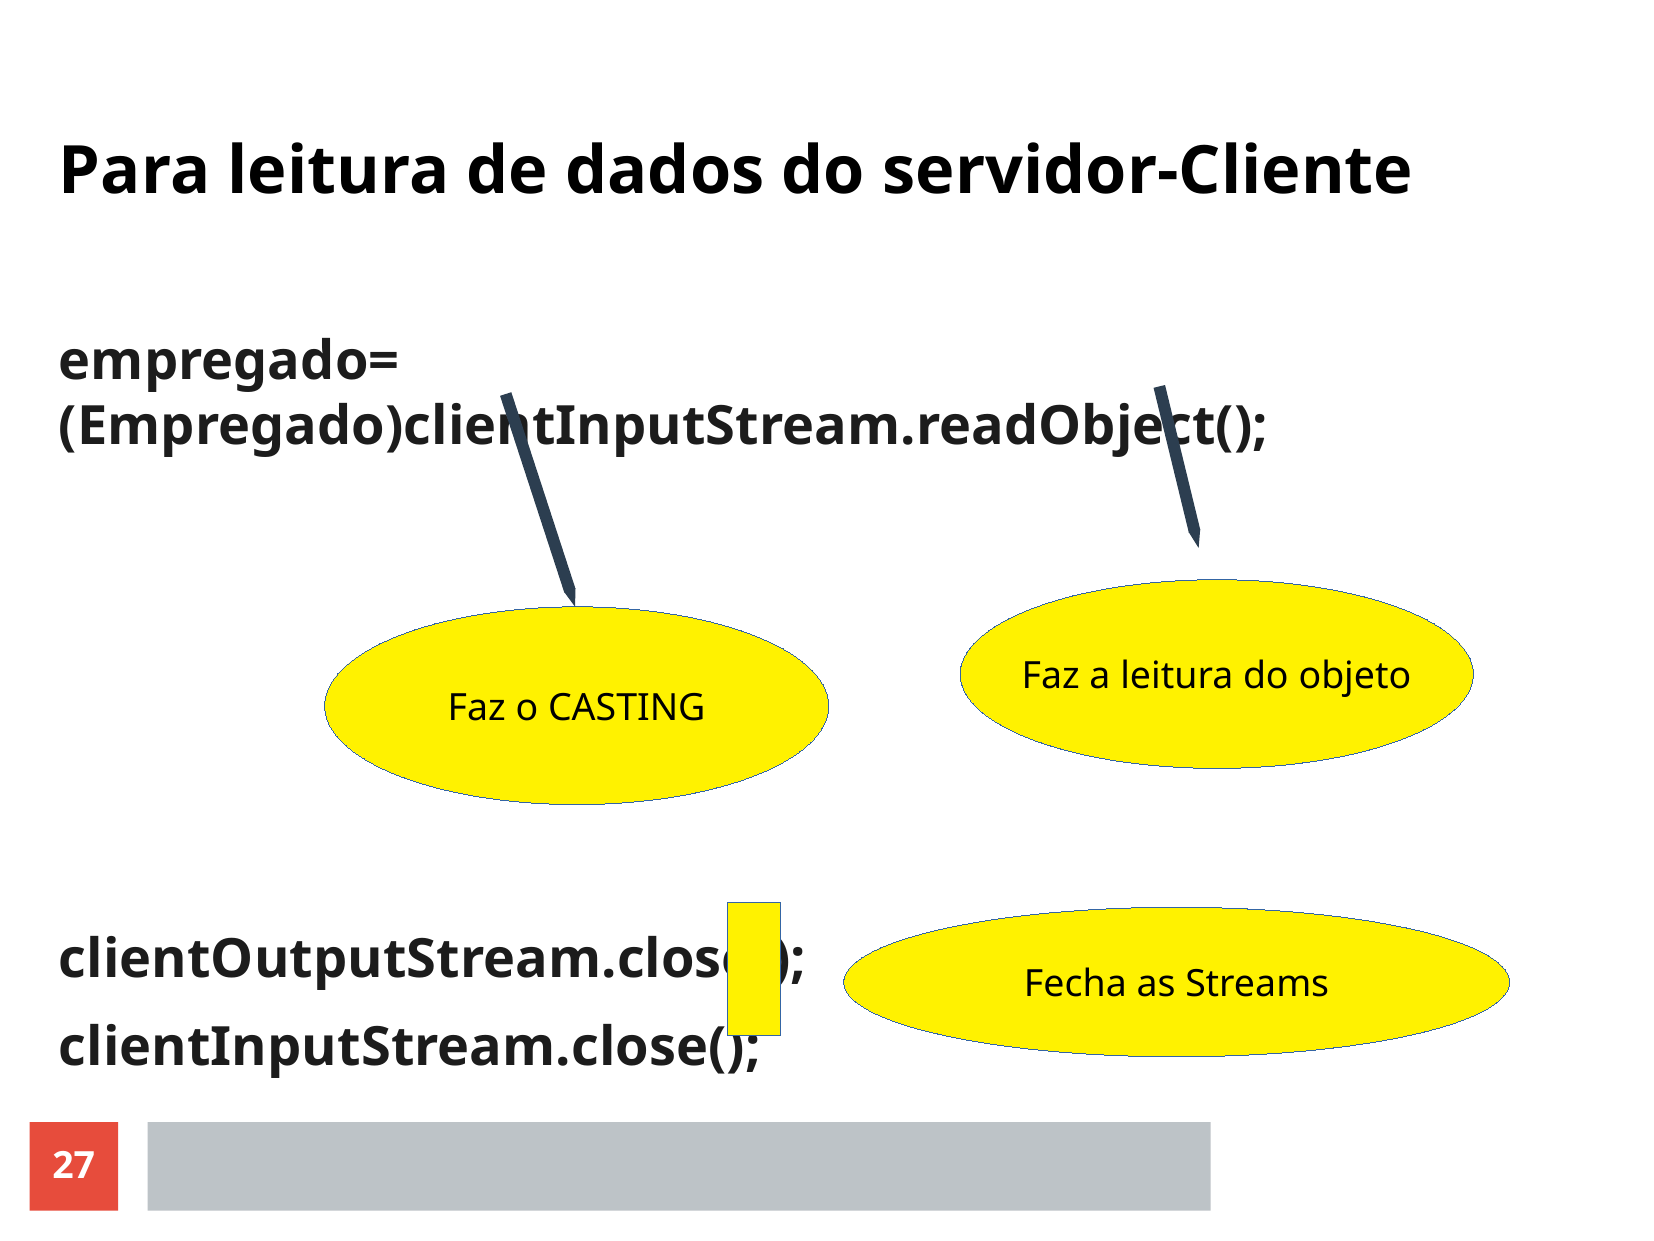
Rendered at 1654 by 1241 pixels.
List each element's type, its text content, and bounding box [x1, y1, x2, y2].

title Para leitura de dados do servidor-Cliente [59, 59, 1595, 207]
text_box Fecha as Streams [843, 907, 1510, 1057]
text_box Faz a leitura do objeto [960, 579, 1474, 769]
list empregado= (Empregado)clientInputStream.readObject(); clientOutputStream.close(); clientInputStream.close(); [59, 324, 1565, 1093]
text_box [727, 902, 781, 1036]
text_box [29, 1122, 119, 1211]
text_box Faz o CASTING [324, 606, 829, 805]
